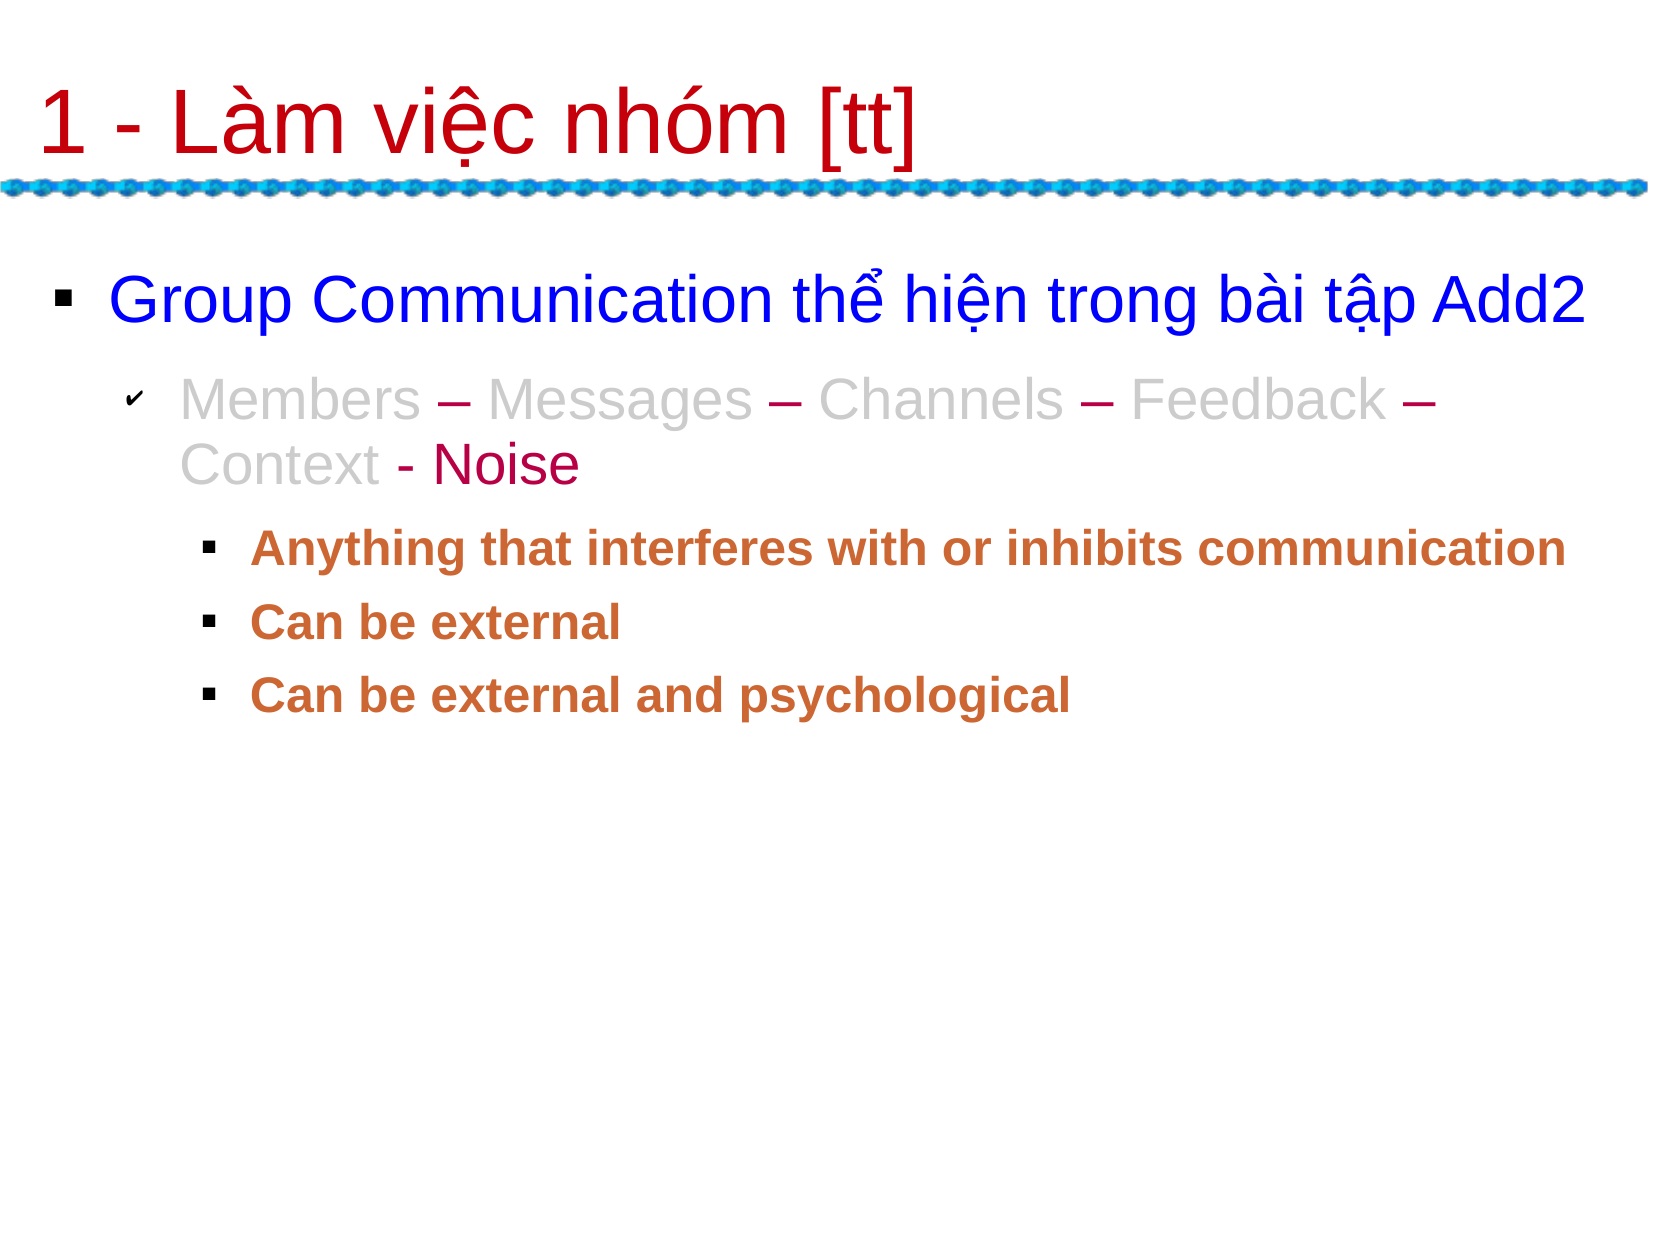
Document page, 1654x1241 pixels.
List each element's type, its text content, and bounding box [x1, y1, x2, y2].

picture [0, 178, 37, 199]
list Group Communication thể hiện trong bài tập Add2 Members – Messages – Channels – Feedback – Context - Noise Anything that interferes with or inhibits communication Can be external Can be external and psychological [37, 262, 1651, 1163]
title 1 - Làm việc nhóm [tt] [37, 37, 1651, 208]
